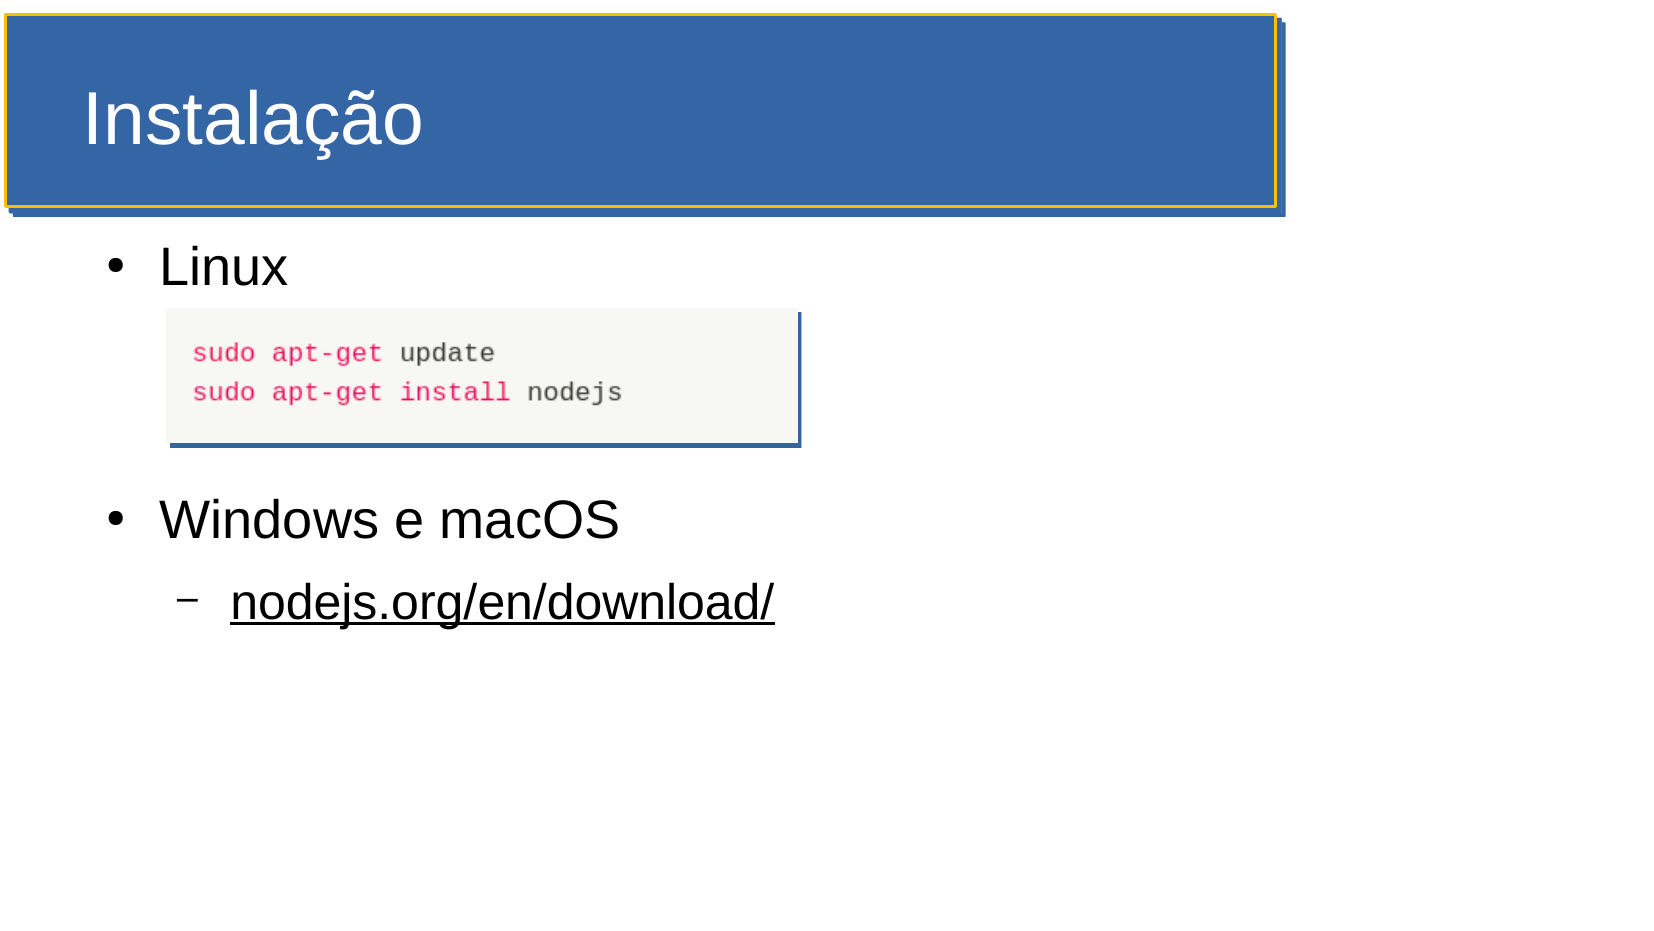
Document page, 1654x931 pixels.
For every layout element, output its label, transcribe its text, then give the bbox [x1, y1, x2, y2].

list Linux Windows e macOS nodejs.org/en/download/ [88, 236, 1565, 798]
title Instalação [82, 44, 1235, 192]
picture [166, 308, 798, 443]
